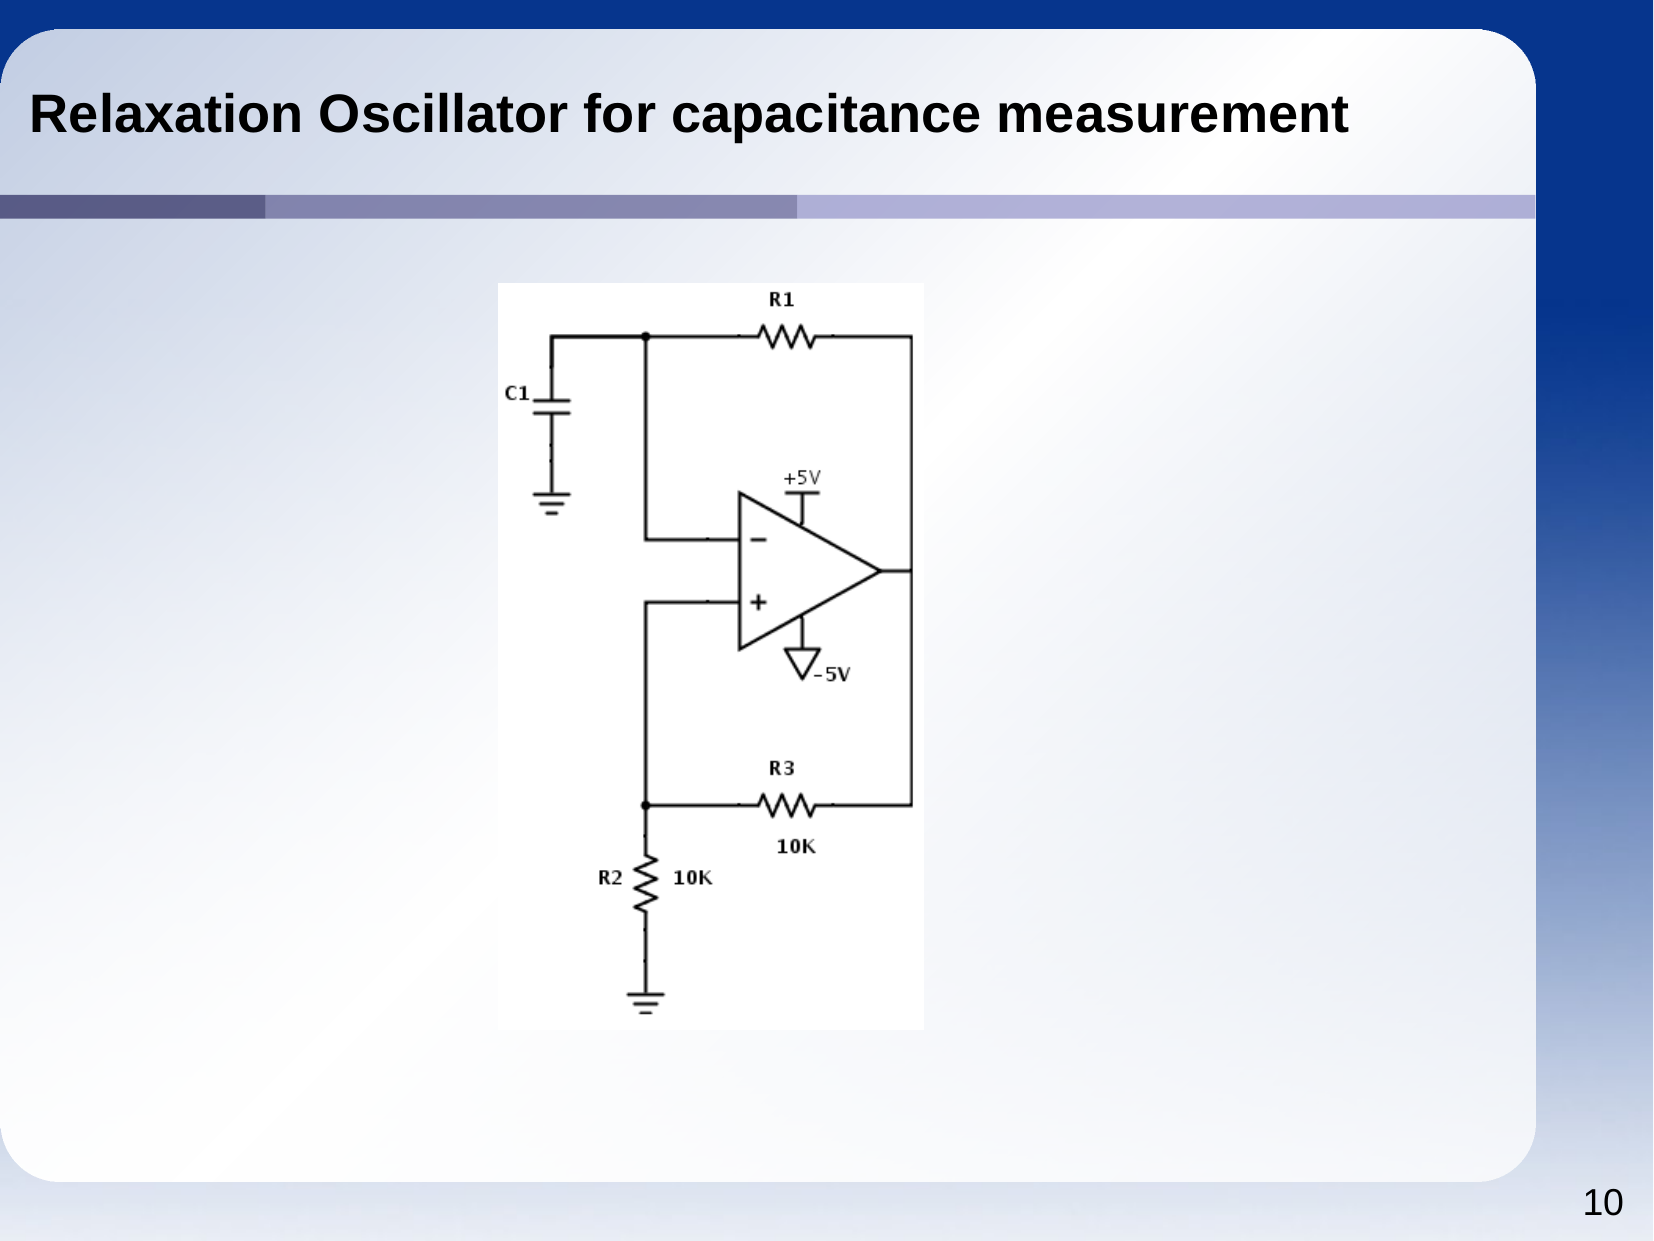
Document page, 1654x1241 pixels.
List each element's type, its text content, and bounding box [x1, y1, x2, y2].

title Relaxation Oscillator for capacitance measurement [29, 49, 1506, 178]
picture [498, 283, 924, 1031]
picture [0, 0, 1654, 1241]
